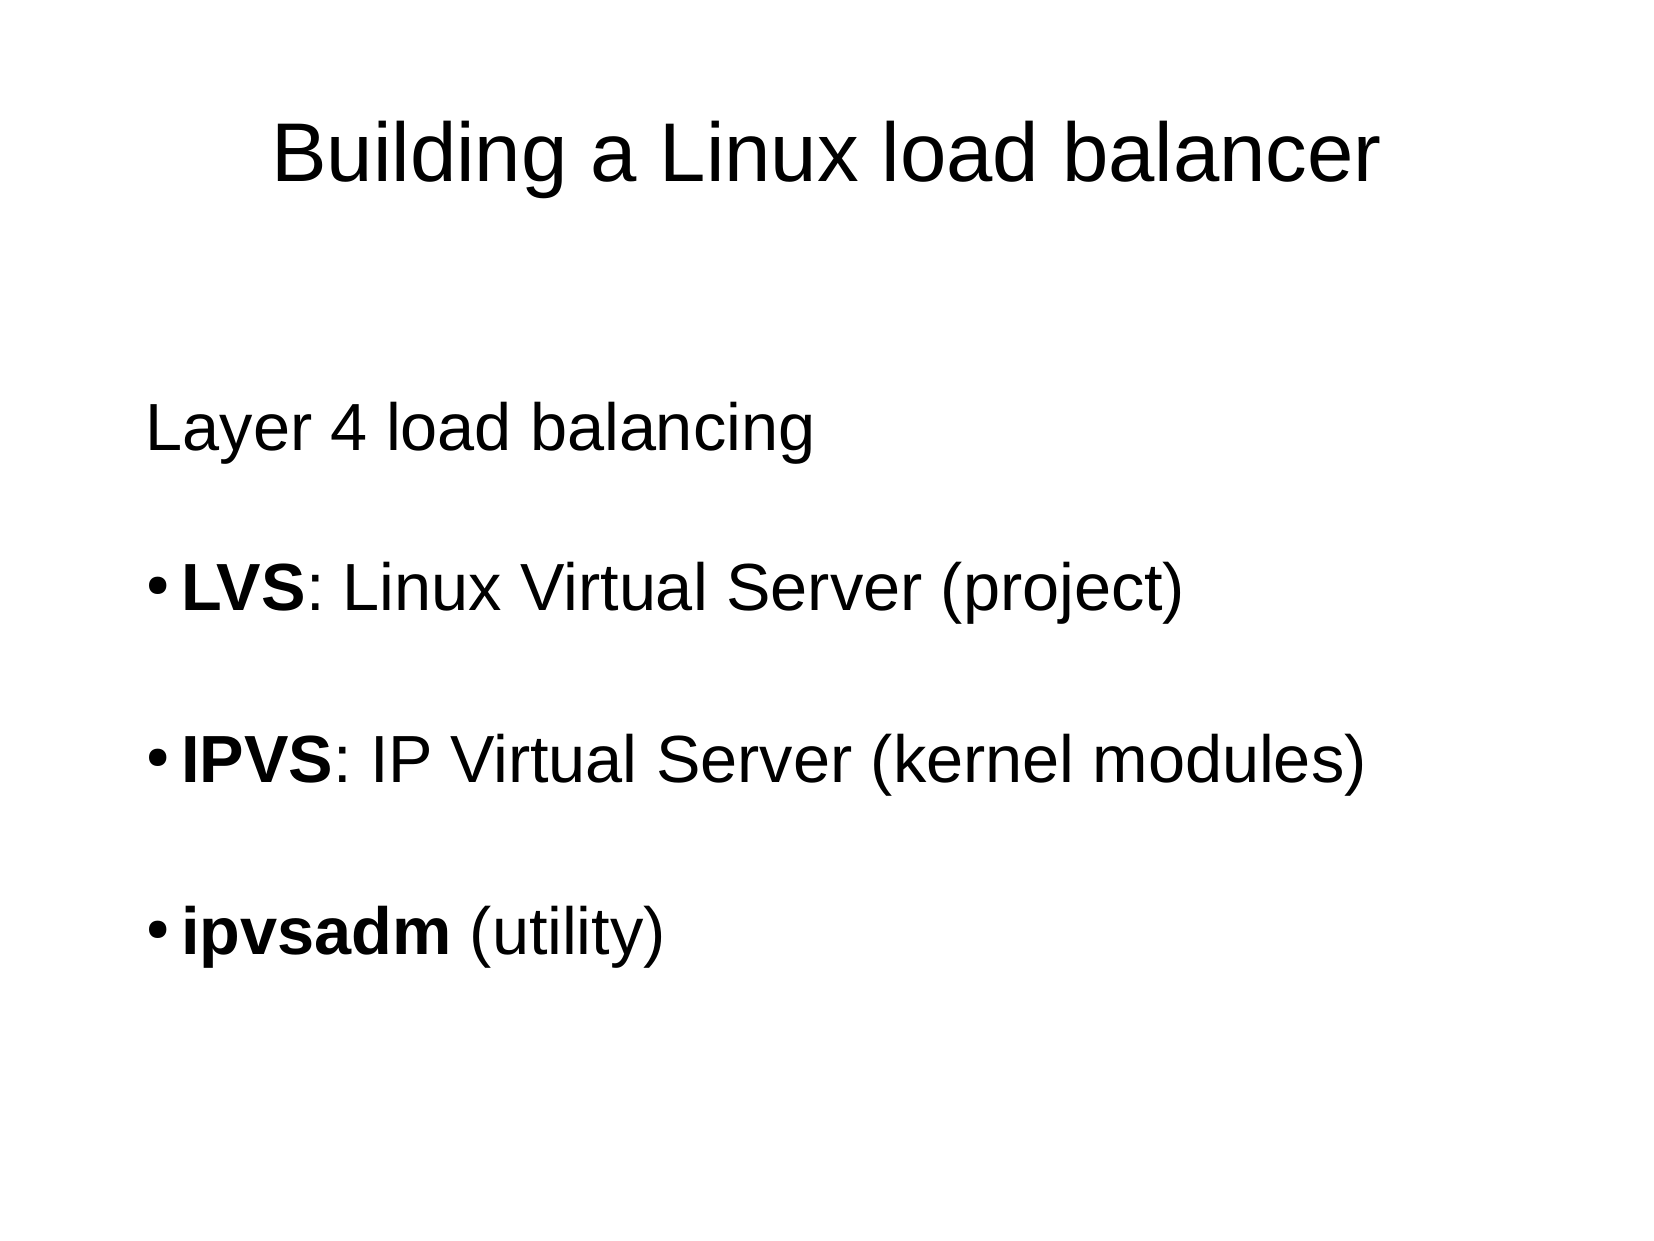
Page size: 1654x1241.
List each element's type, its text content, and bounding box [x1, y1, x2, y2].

text_box Layer 4 load balancing LVS: Linux Virtual Server (project) IPVS: IP Virtual Server (kernel modules) ipvsadm (utility) [131, 371, 1523, 977]
title Building a Linux load balancer [82, 49, 1571, 257]
